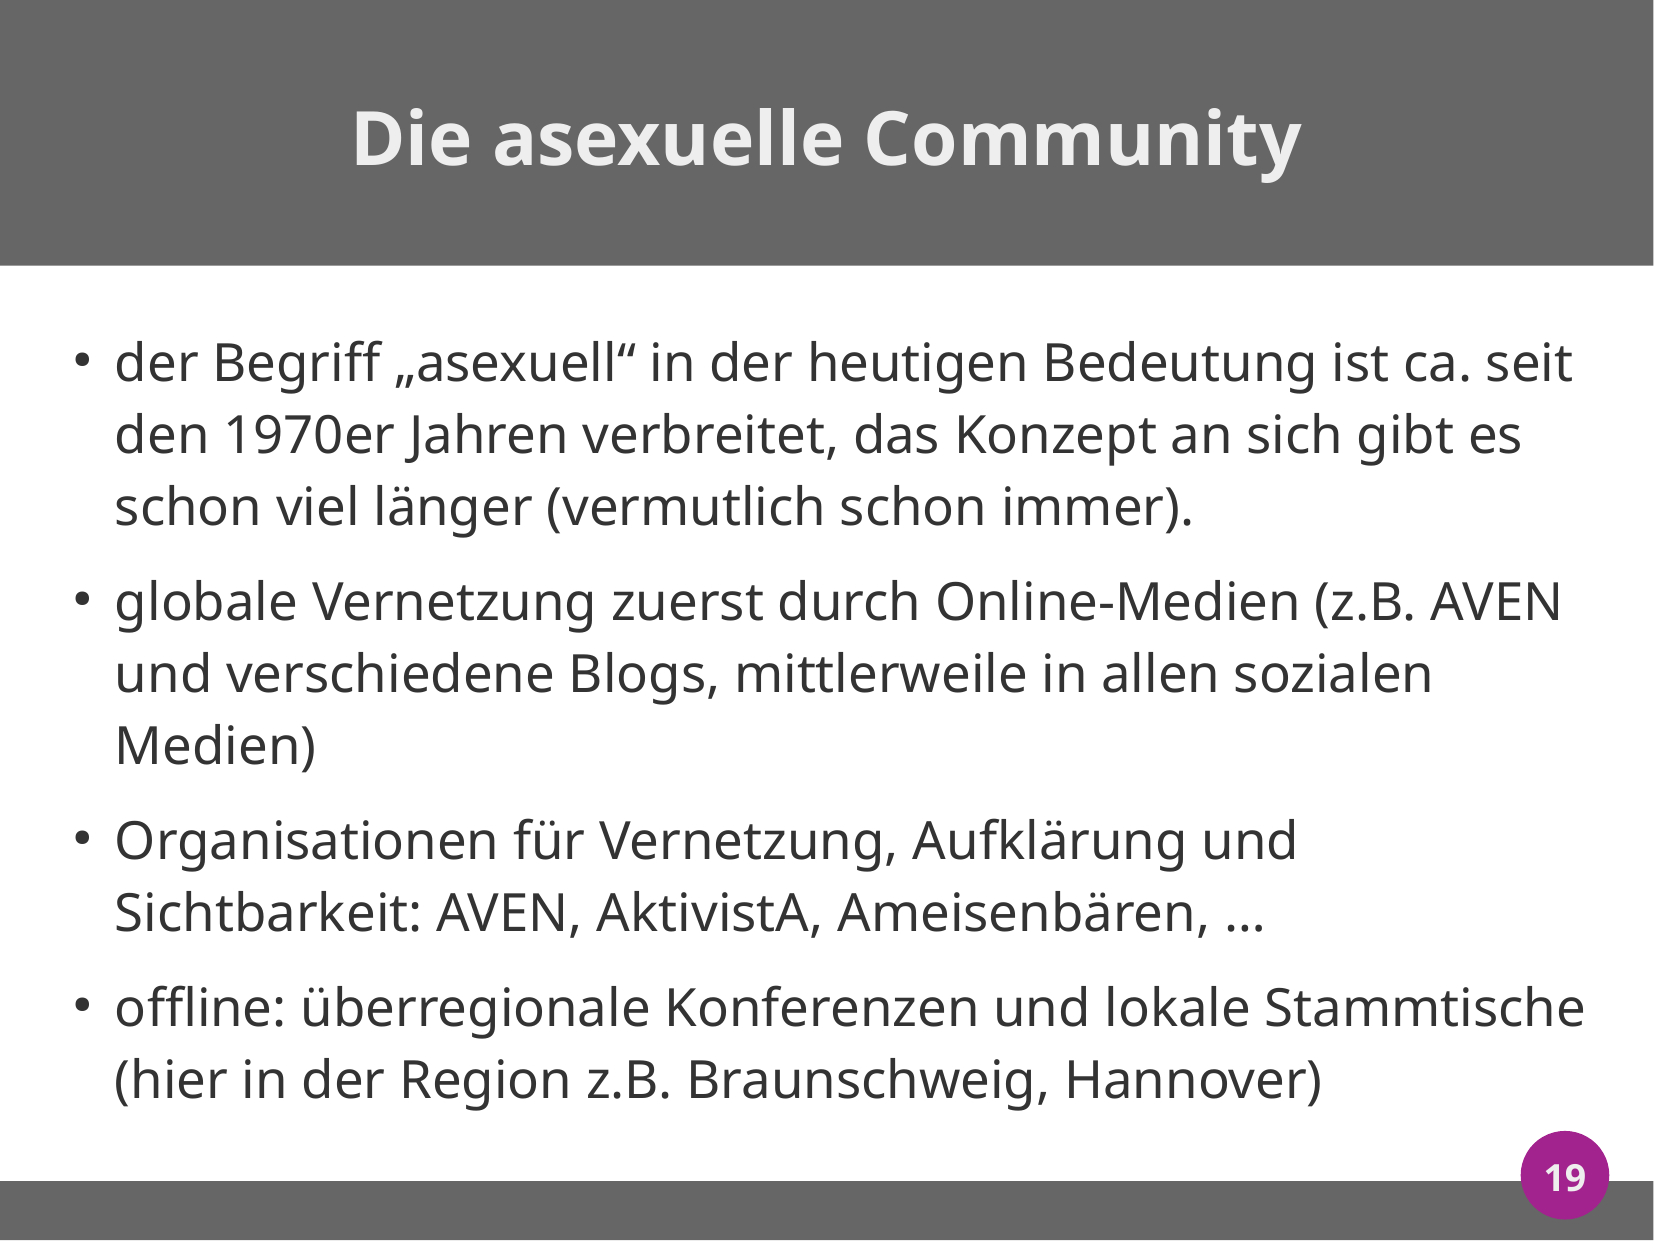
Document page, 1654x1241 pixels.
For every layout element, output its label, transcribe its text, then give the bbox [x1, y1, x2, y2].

title Die asexuelle Community [59, 11, 1595, 260]
list der Begriff „asexuell“ in der heutigen Bedeutung ist ca. seit den 1970er Jahren verbreitet, das Konzept an sich gibt es schon viel länger (vermutlich schon immer). globale Vernetzung zuerst durch Online-Medien (z.B. AVEN und verschiedene Blogs, mittlerweile in allen sozialen Medien) Organisationen für Vernetzung, Aufklärung und Sichtbarkeit: AVEN, AktivistA, Ameisenbären, … offline: überregionale Konferenzen und lokale Stammtische (hier in der Region z.B. Braunschweig, Hannover) [59, 324, 1595, 1152]
